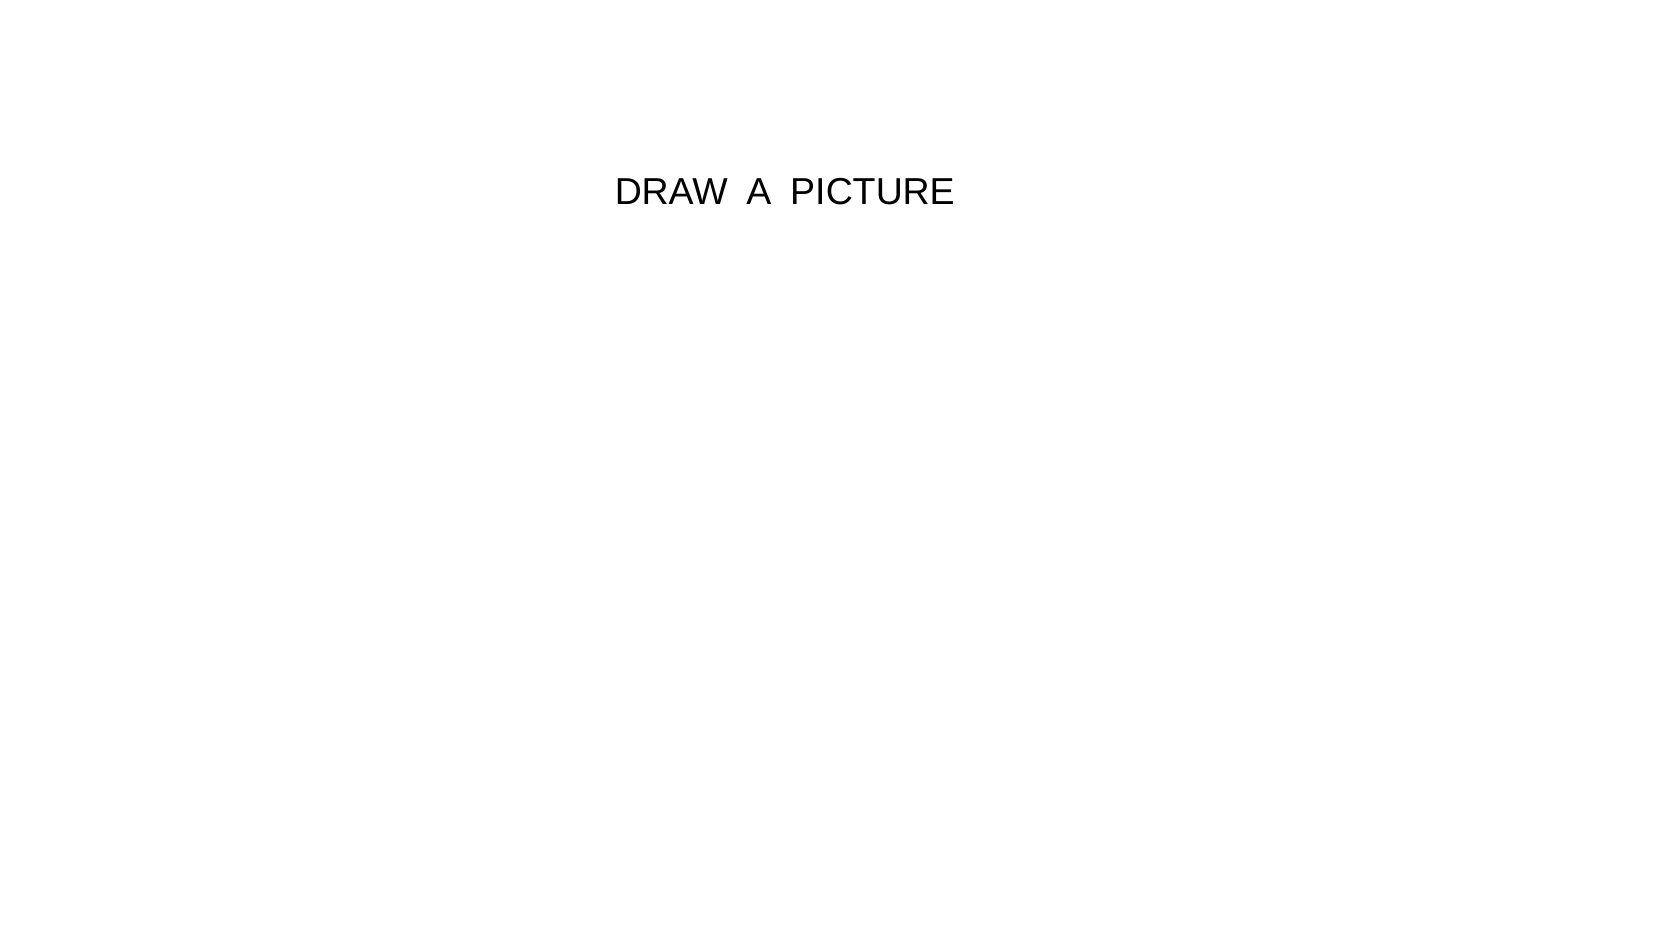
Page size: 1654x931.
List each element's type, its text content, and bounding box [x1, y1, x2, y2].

text_box DRAW A PICTURE [600, 163, 1276, 263]
